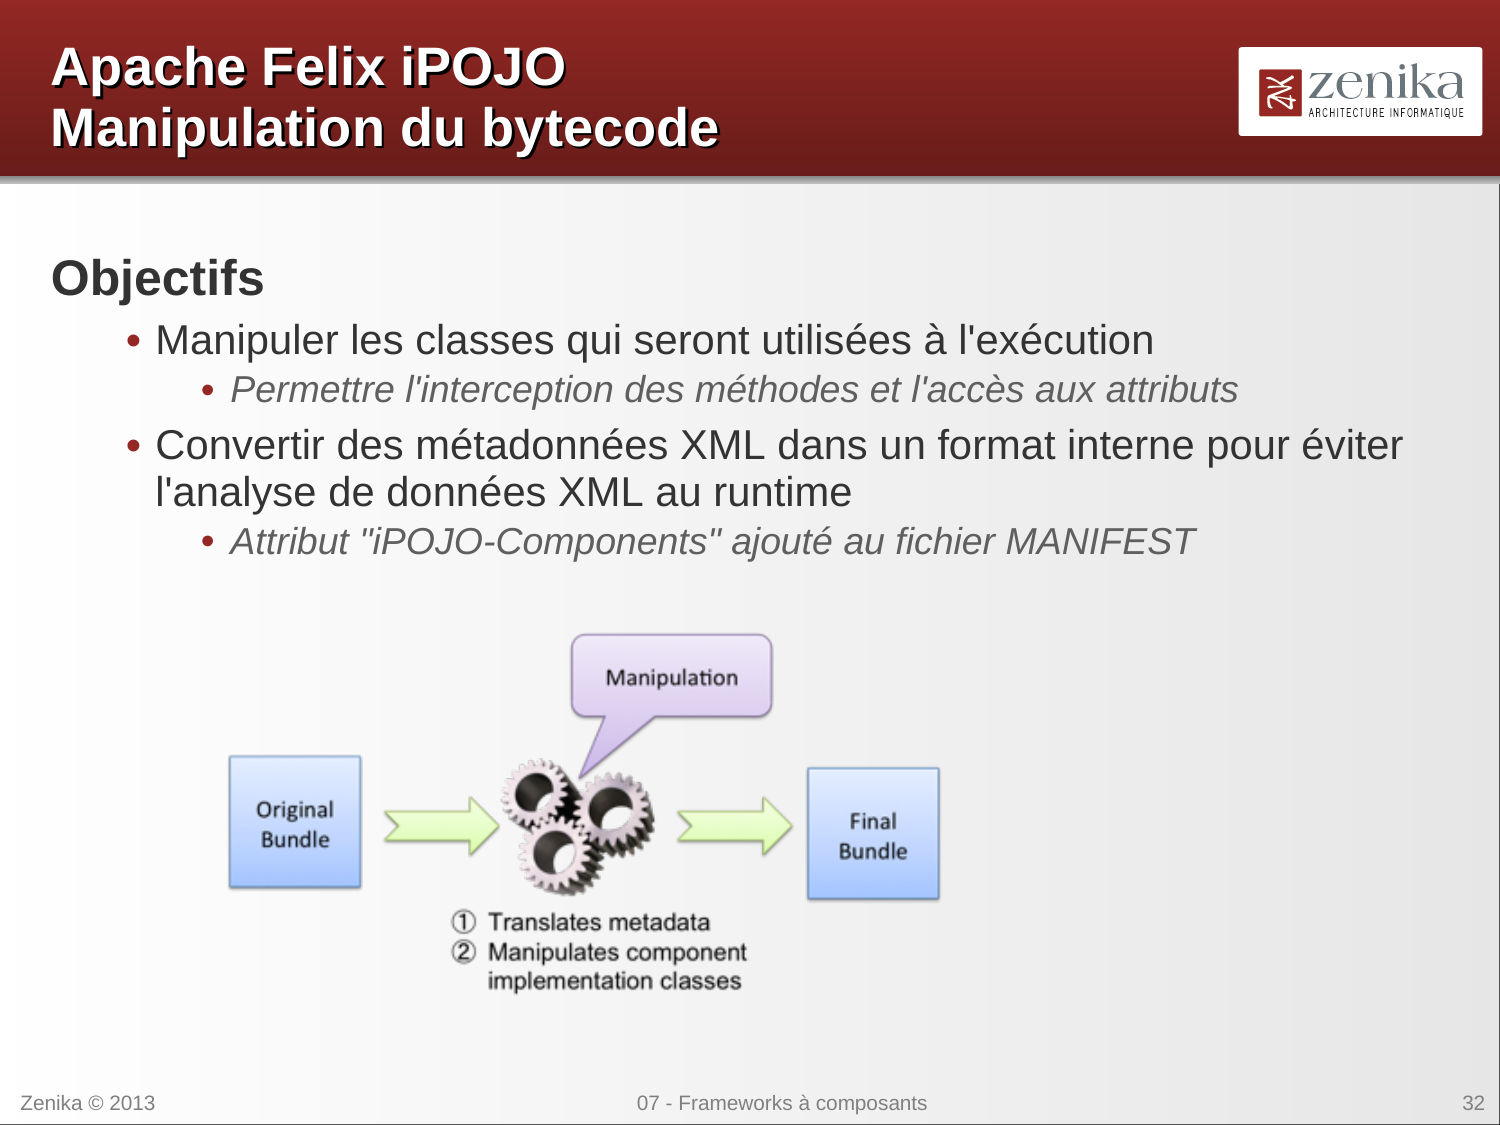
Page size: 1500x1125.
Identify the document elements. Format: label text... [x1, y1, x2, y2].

list Objectifs Manipuler les classes qui seront utilisées à l'exécution Permettre l'interception des méthodes et l'accès aux attributs Convertir des métadonnées XML dans un format interne pour éviter l'analyse de données XML au runtime Attribut "iPOJO-Components" ajouté au fichier MANIFEST [50, 249, 1435, 1064]
picture [1257, 58, 1464, 125]
title Apache Felix iPOJO Manipulation du bytecode [50, 15, 1206, 180]
picture [224, 631, 945, 1001]
